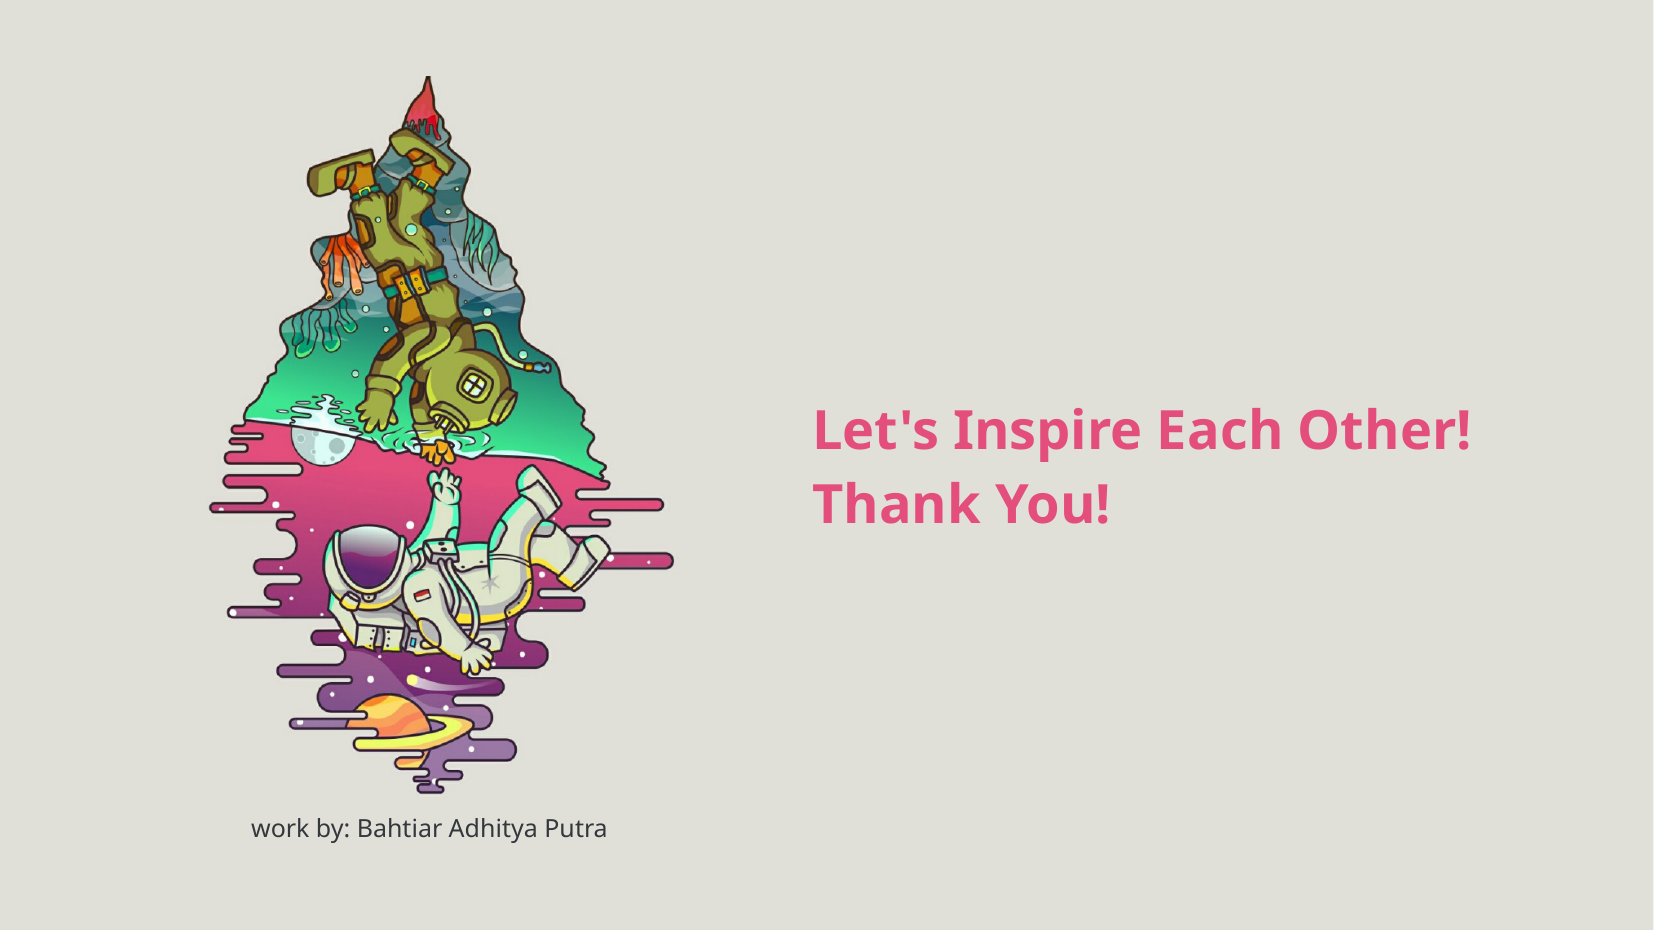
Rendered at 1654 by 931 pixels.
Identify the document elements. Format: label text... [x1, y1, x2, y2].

picture [172, 76, 680, 798]
text_box Let's Inspire Each Other! Thank You! [797, 383, 1536, 629]
